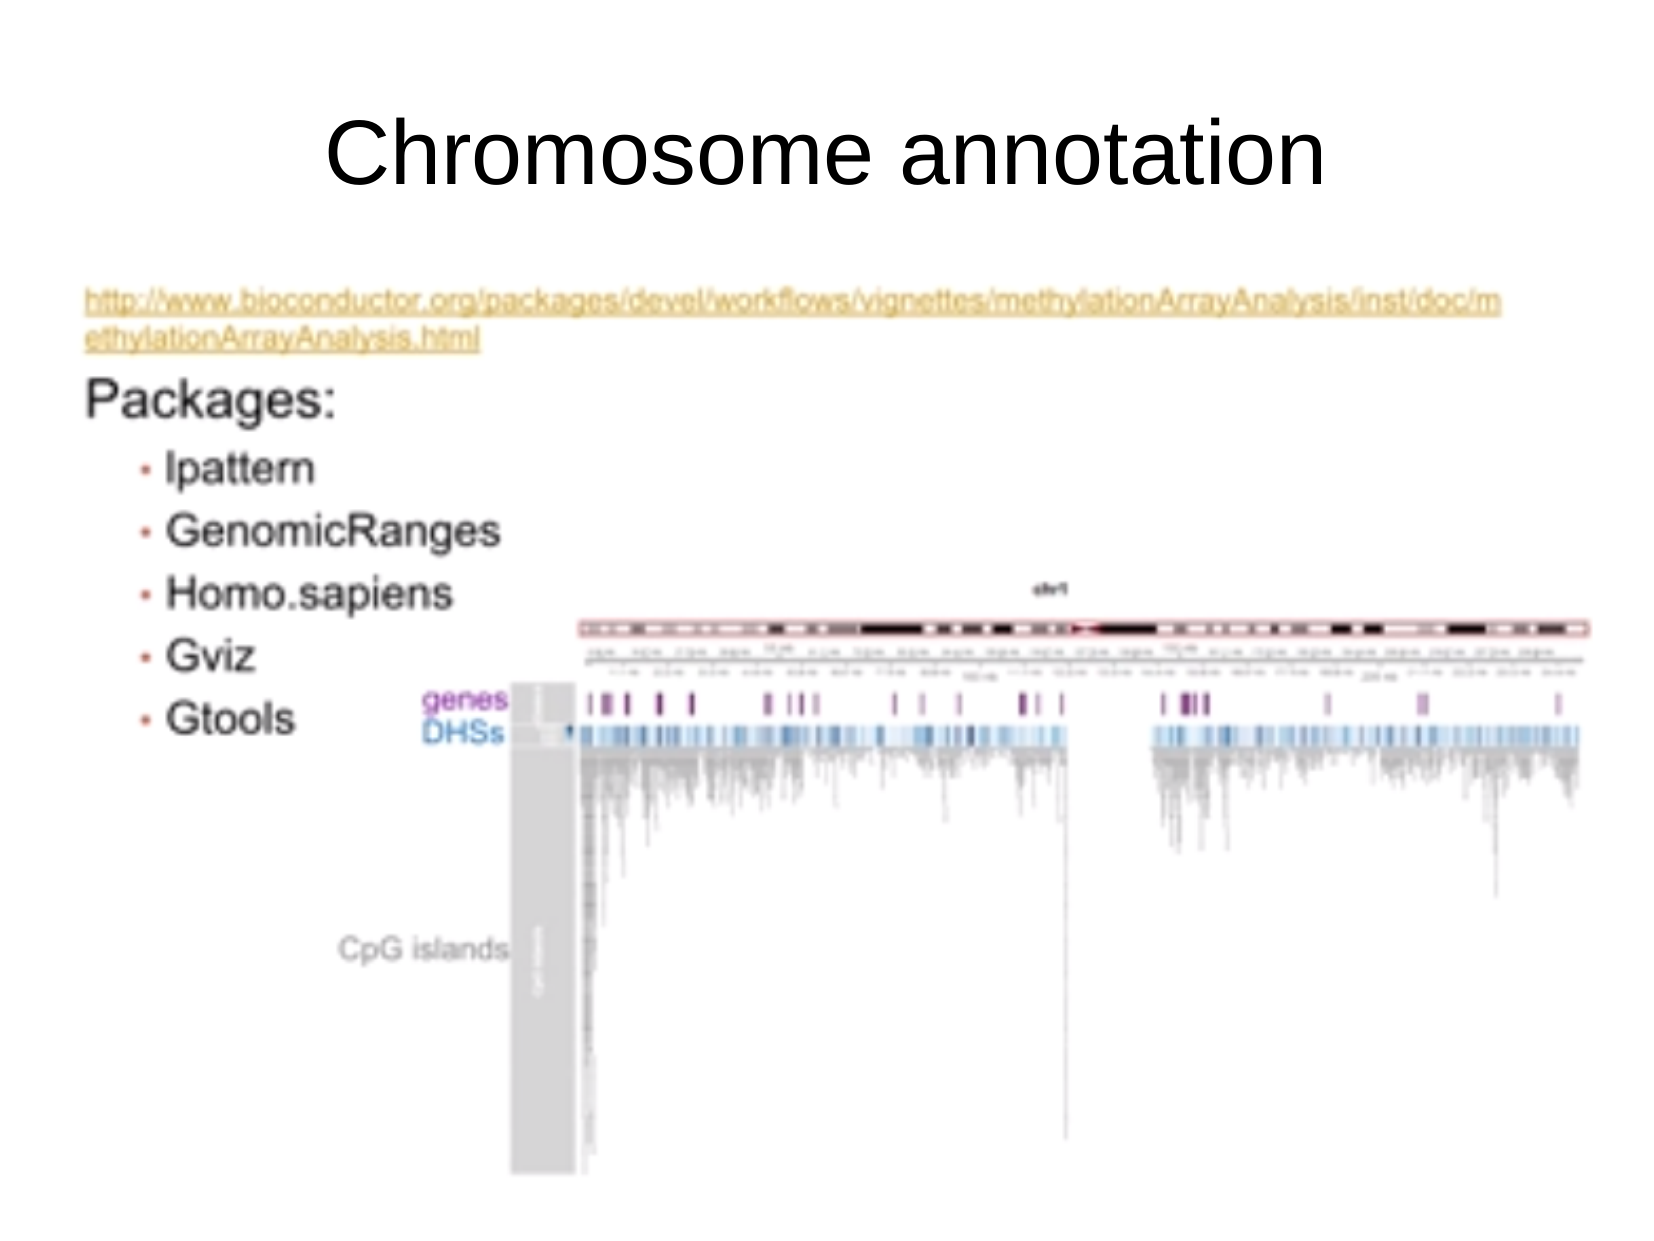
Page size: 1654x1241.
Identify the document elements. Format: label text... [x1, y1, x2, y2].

title Chromosome annotation [82, 49, 1571, 257]
picture [50, 261, 1595, 1190]
